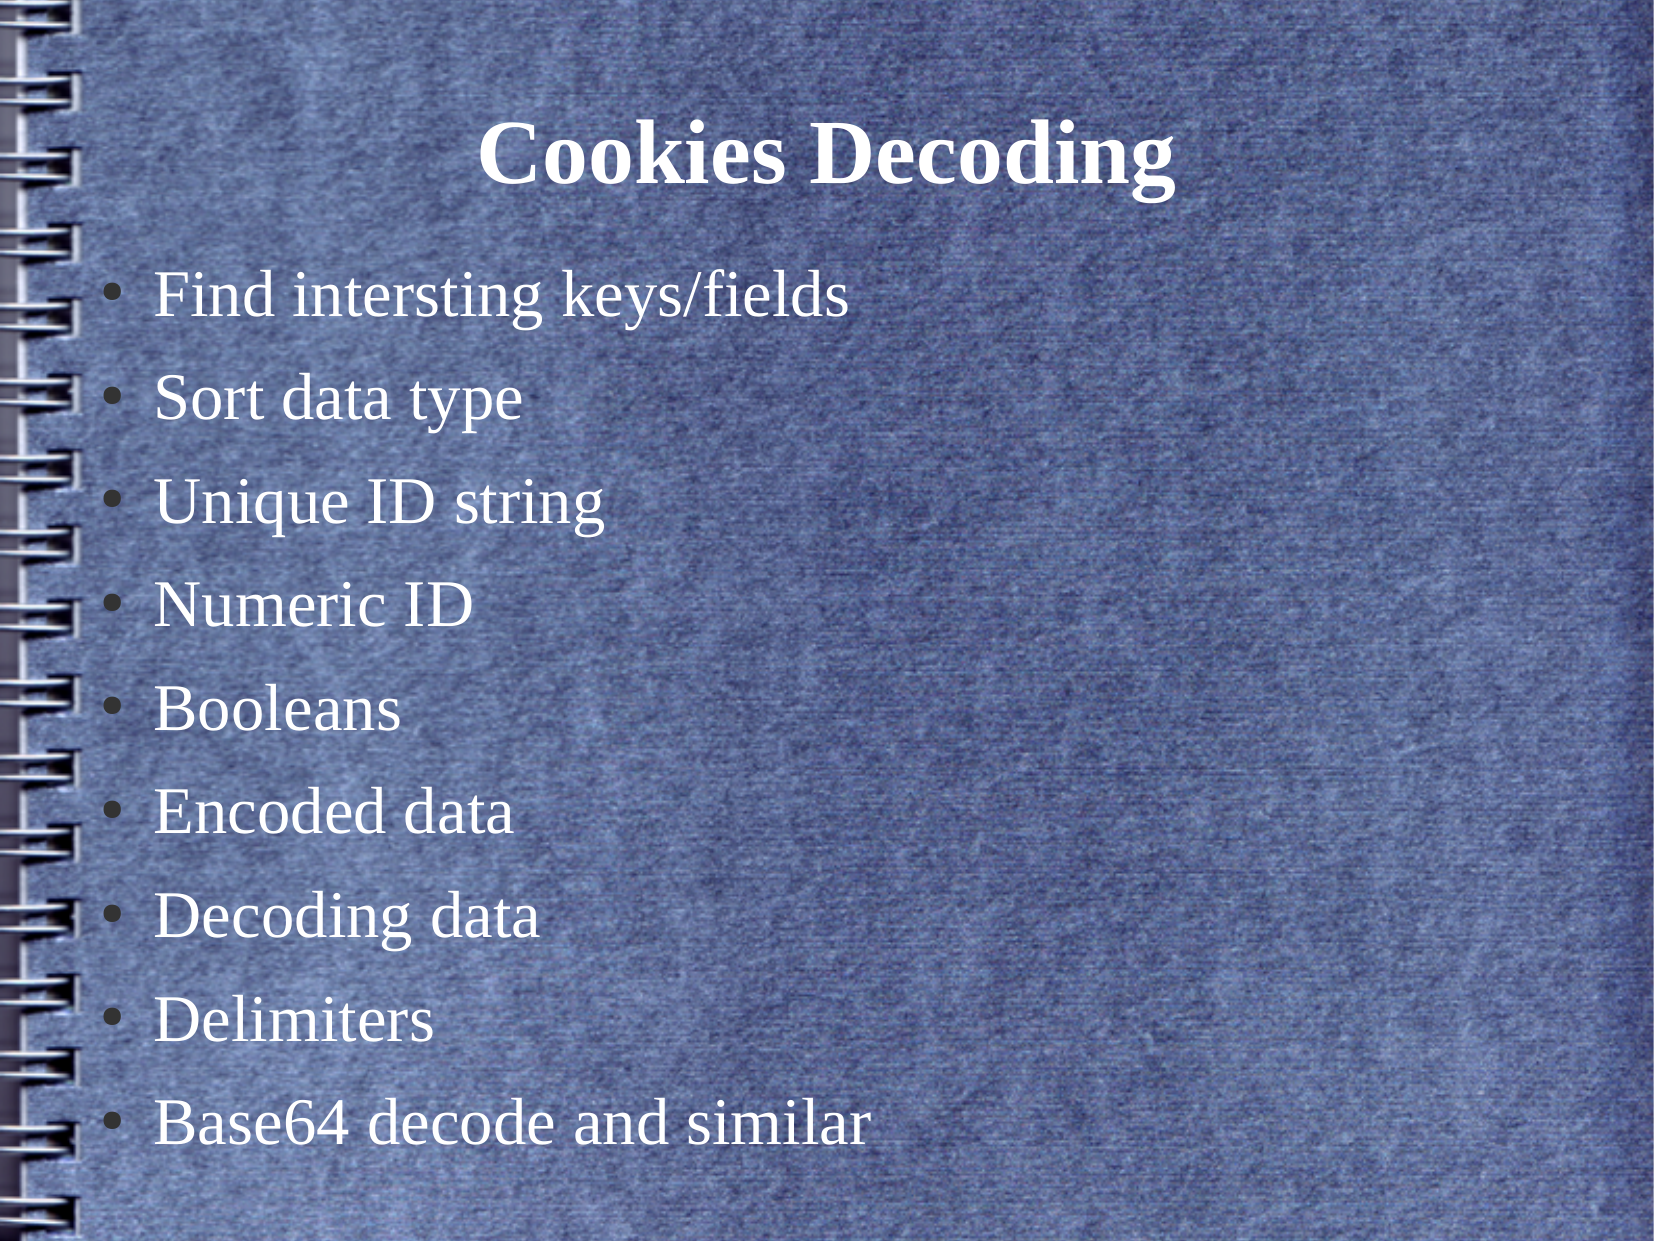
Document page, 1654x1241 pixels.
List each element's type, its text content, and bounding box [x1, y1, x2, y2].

list Find intersting keys/fields Sort data type Unique ID string Numeric ID Booleans Encoded data Decoding data Delimiters Base64 decode and similar [82, 256, 1571, 1160]
picture [0, 0, 1654, 1241]
title Cookies Decoding [82, 49, 1571, 256]
